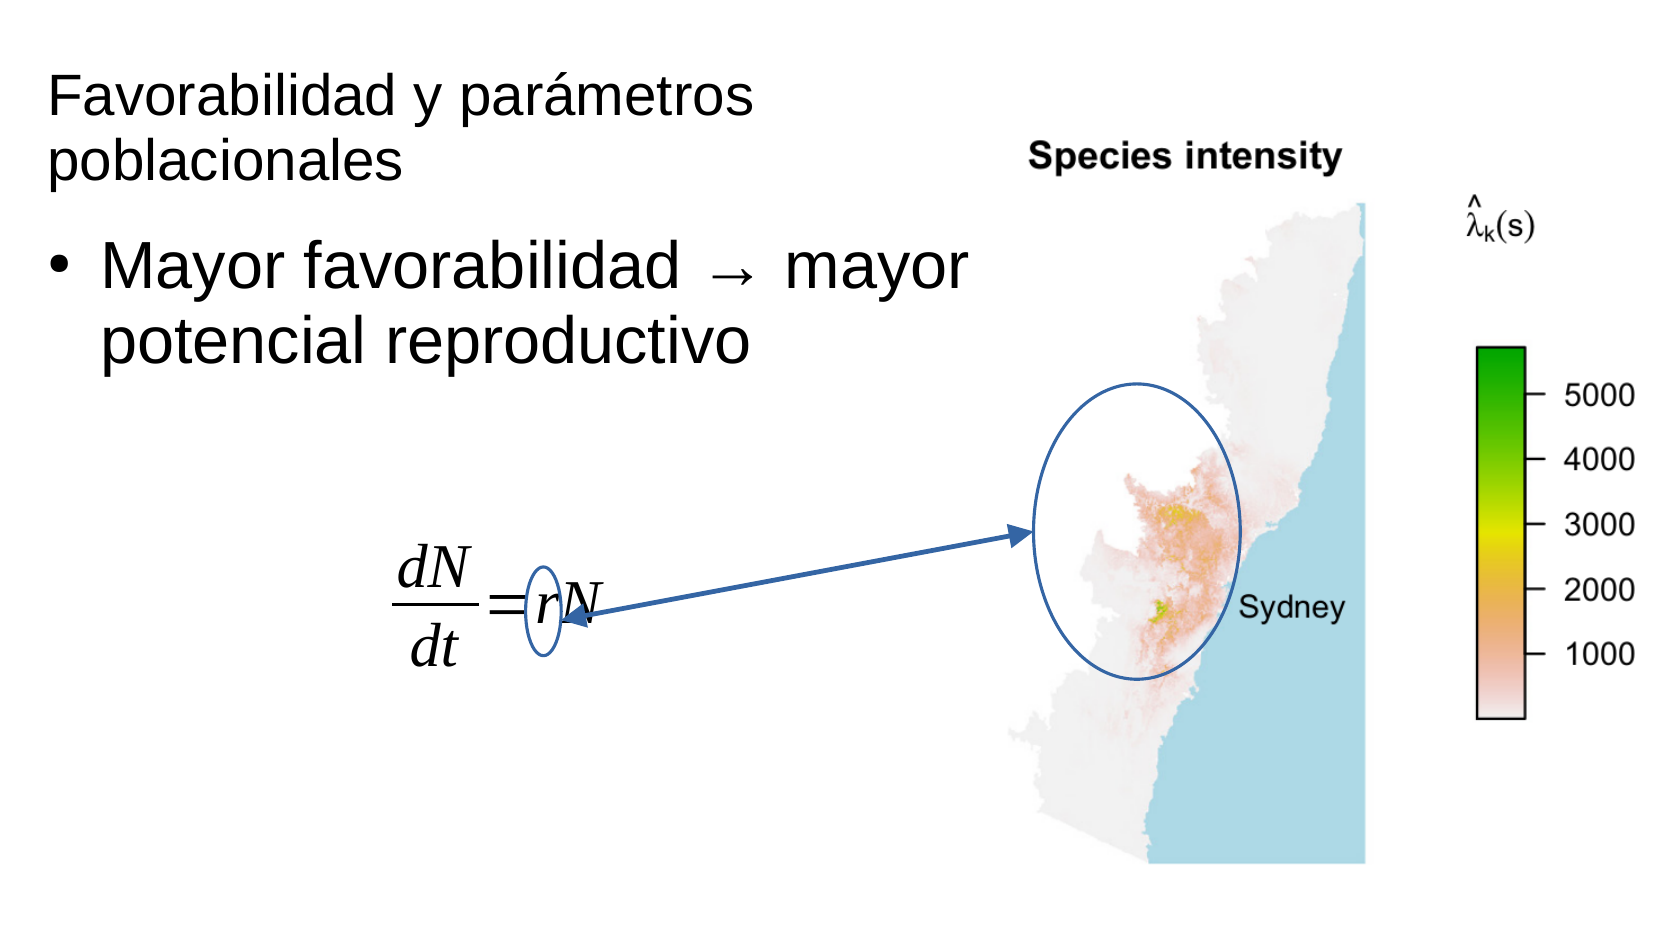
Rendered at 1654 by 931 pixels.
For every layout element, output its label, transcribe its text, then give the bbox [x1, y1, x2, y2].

list Mayor favorabilidad → mayor potencial reproductivo [29, 228, 977, 886]
chart [383, 531, 613, 680]
title Favorabilidad y parámetros poblacionales [47, 25, 1034, 228]
chart [528, 569, 559, 654]
picture [1036, 386, 1238, 677]
picture [977, 110, 1654, 916]
